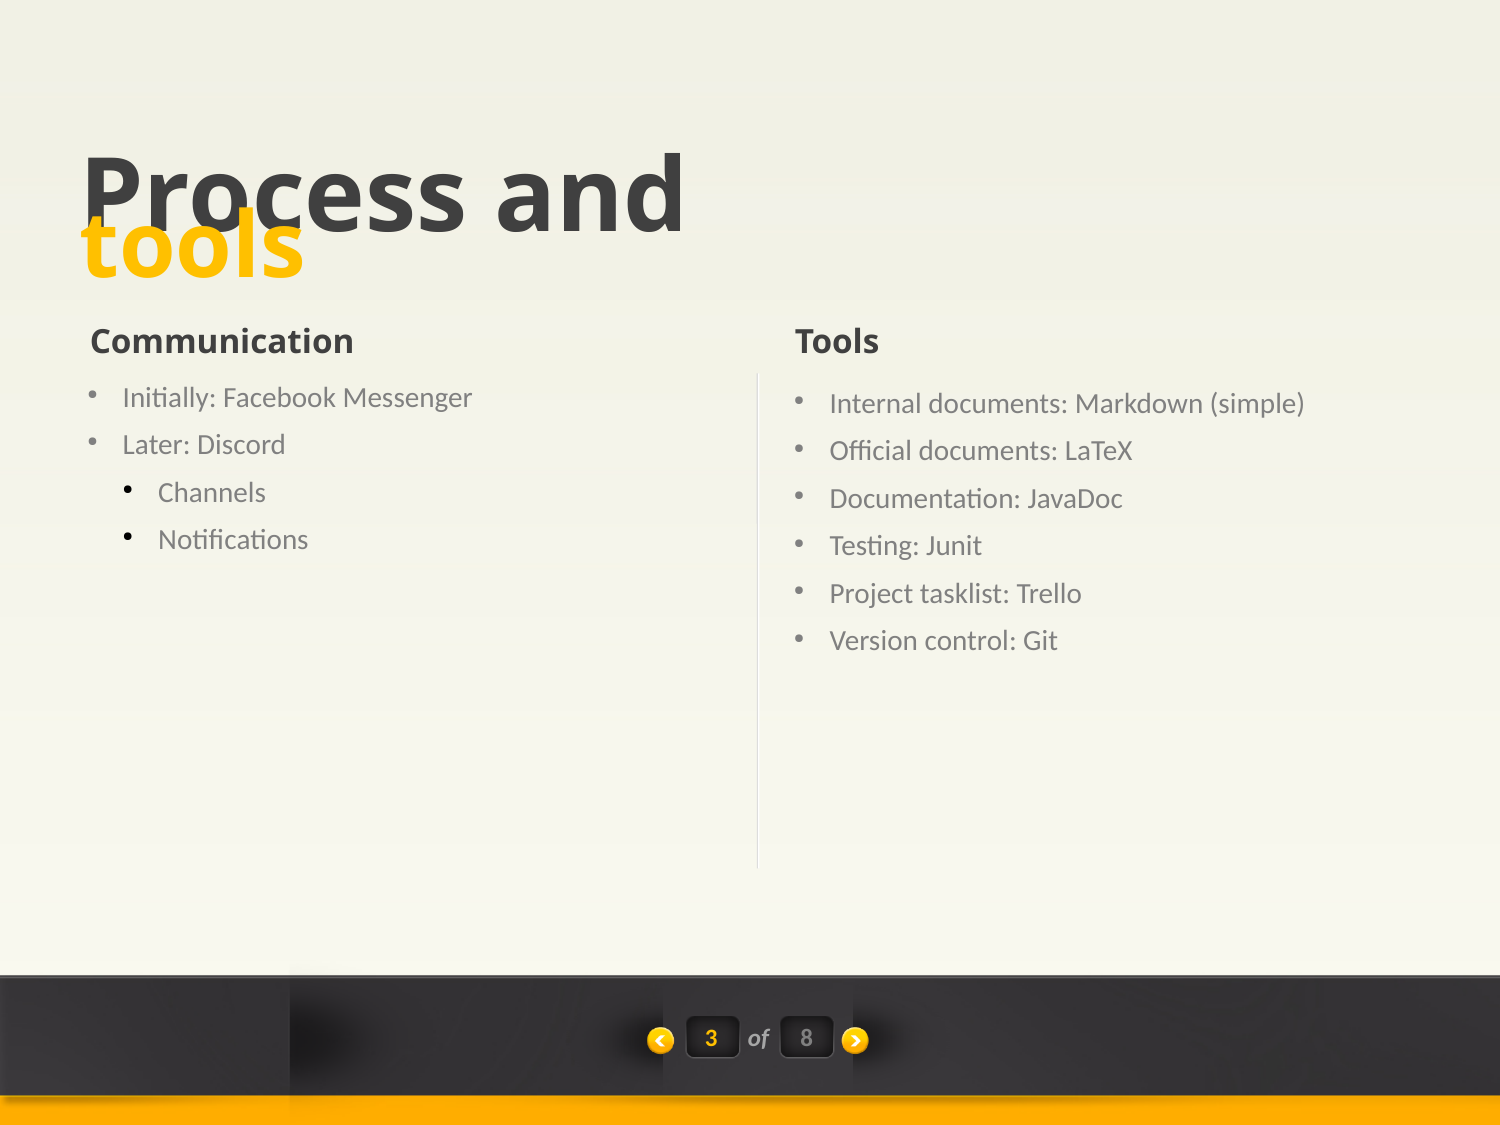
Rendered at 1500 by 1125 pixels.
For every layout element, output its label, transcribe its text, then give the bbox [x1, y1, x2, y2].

text_box 8 [785, 1014, 829, 1059]
text_box 3 [690, 1014, 733, 1059]
text_box Communication [75, 195, 826, 405]
text_box Initially: Facebook Messenger Later: Discord Channels Notifications [87, 405, 794, 556]
text_box Process and [64, 120, 807, 164]
text_box tools [64, 164, 807, 307]
text_box of [733, 1014, 785, 1059]
text_box Tools [826, 195, 1500, 384]
text_box Internal documents: Markdown (simple) Official documents: LaTeX Documentation: JavaDoc Testing: Junit Project tasklist: Trello Version control: Git [794, 384, 1500, 657]
picture [0, 0, 1500, 1125]
